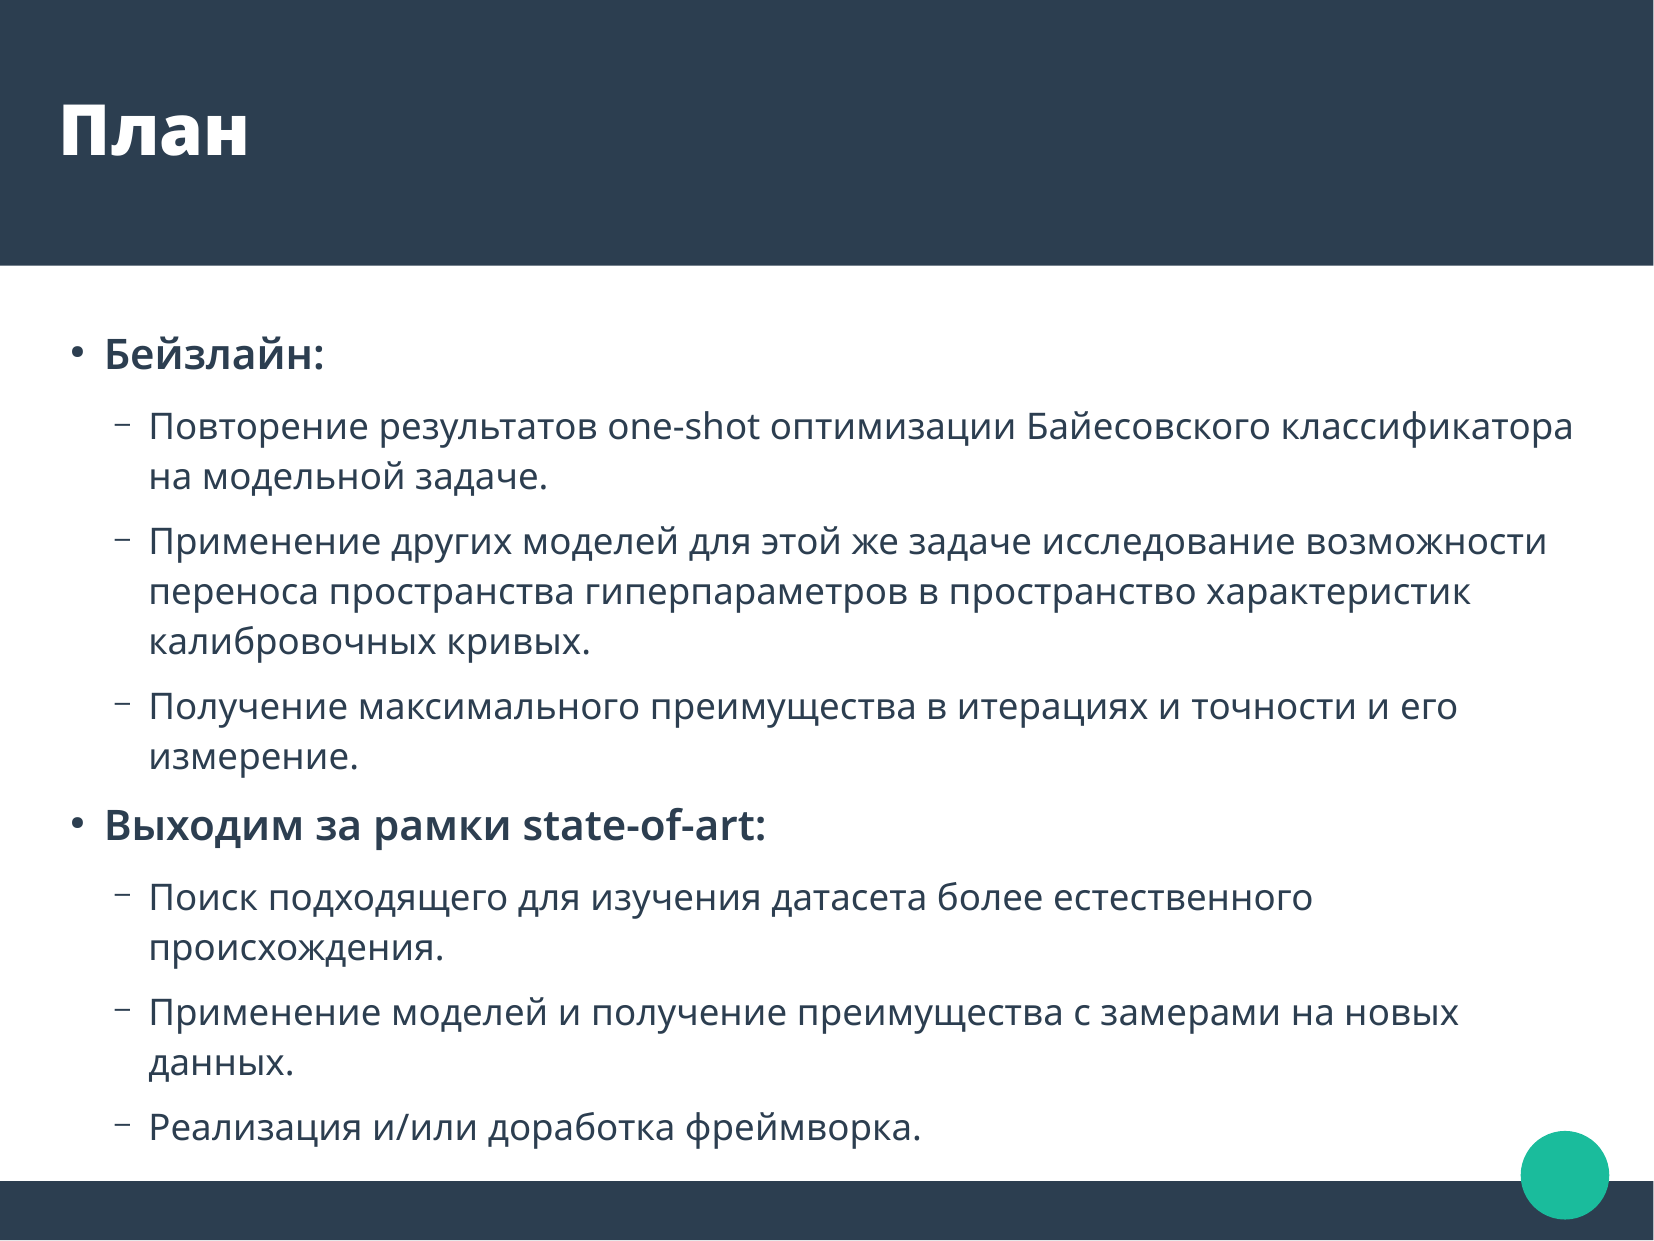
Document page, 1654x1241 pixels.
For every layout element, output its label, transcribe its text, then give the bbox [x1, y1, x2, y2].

list Бейзлайн: Повторение результатов one-shot оптимизации Байесовского классификатора на модельной задаче. Применение других моделей для этой же задаче исследование возможности переноса пространства гиперпараметров в пространство характеристик калибровочных кривых. Получение максимального преимущества в итерациях и точности и его измерение. Выходим за рамки state-of-art: Поиск подходящего для изучения датасета более естественного происхождения. Применение моделей и получение преимущества с замерами на новых данных. Реализация и/или доработка фреймворка. [59, 324, 1595, 1152]
title План [59, 49, 1595, 207]
